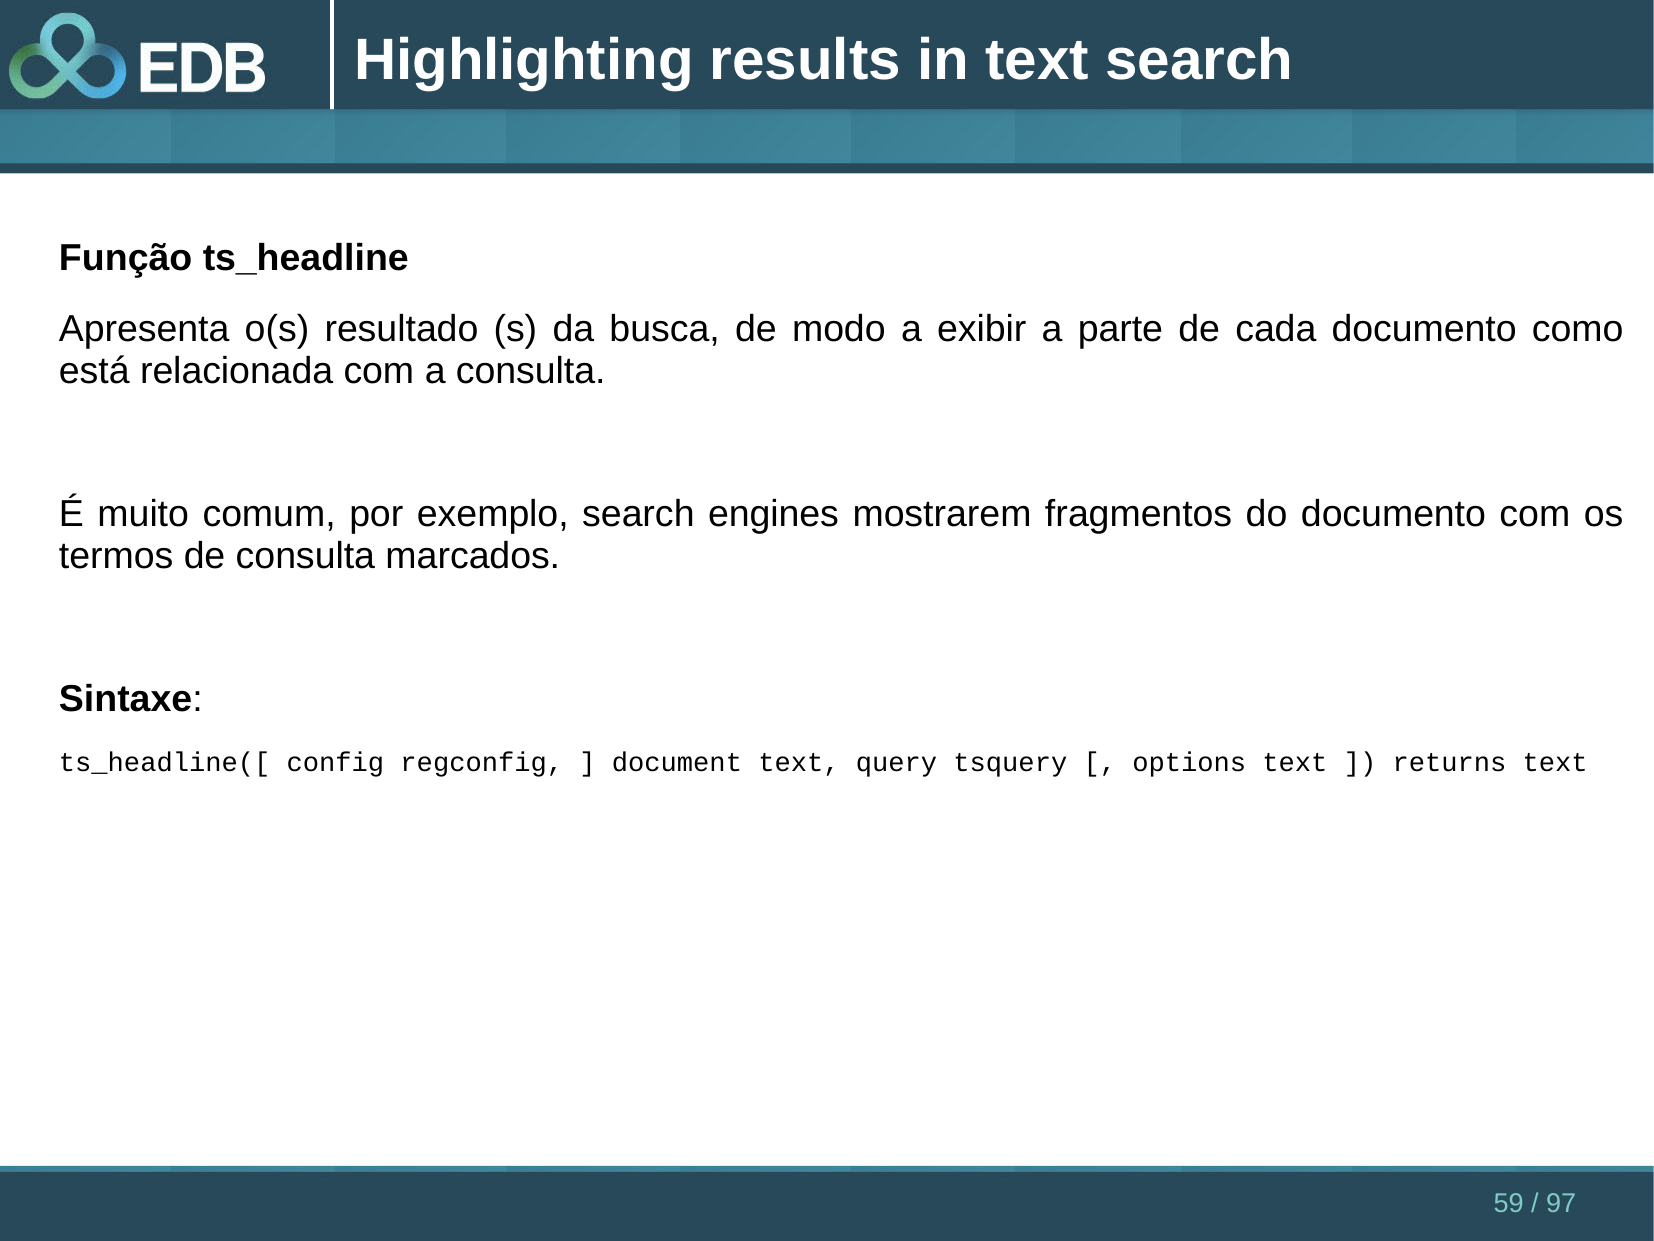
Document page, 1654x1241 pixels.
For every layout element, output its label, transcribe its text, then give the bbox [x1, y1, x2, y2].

list Função ts_headline Apresenta o(s) resultado (s) da busca, de modo a exibir a parte de cada documento como está relacionada com a consulta. É muito comum, por exemplo, search engines mostrarem fragmentos do documento com os termos de consulta marcados. Sintaxe: ts_headline([ config regconfig, ] document text, query tsquery [, options text ]) returns text [59, 236, 1625, 798]
picture [0, 0, 1654, 1241]
title Highlighting results in text search [354, 0, 1625, 125]
